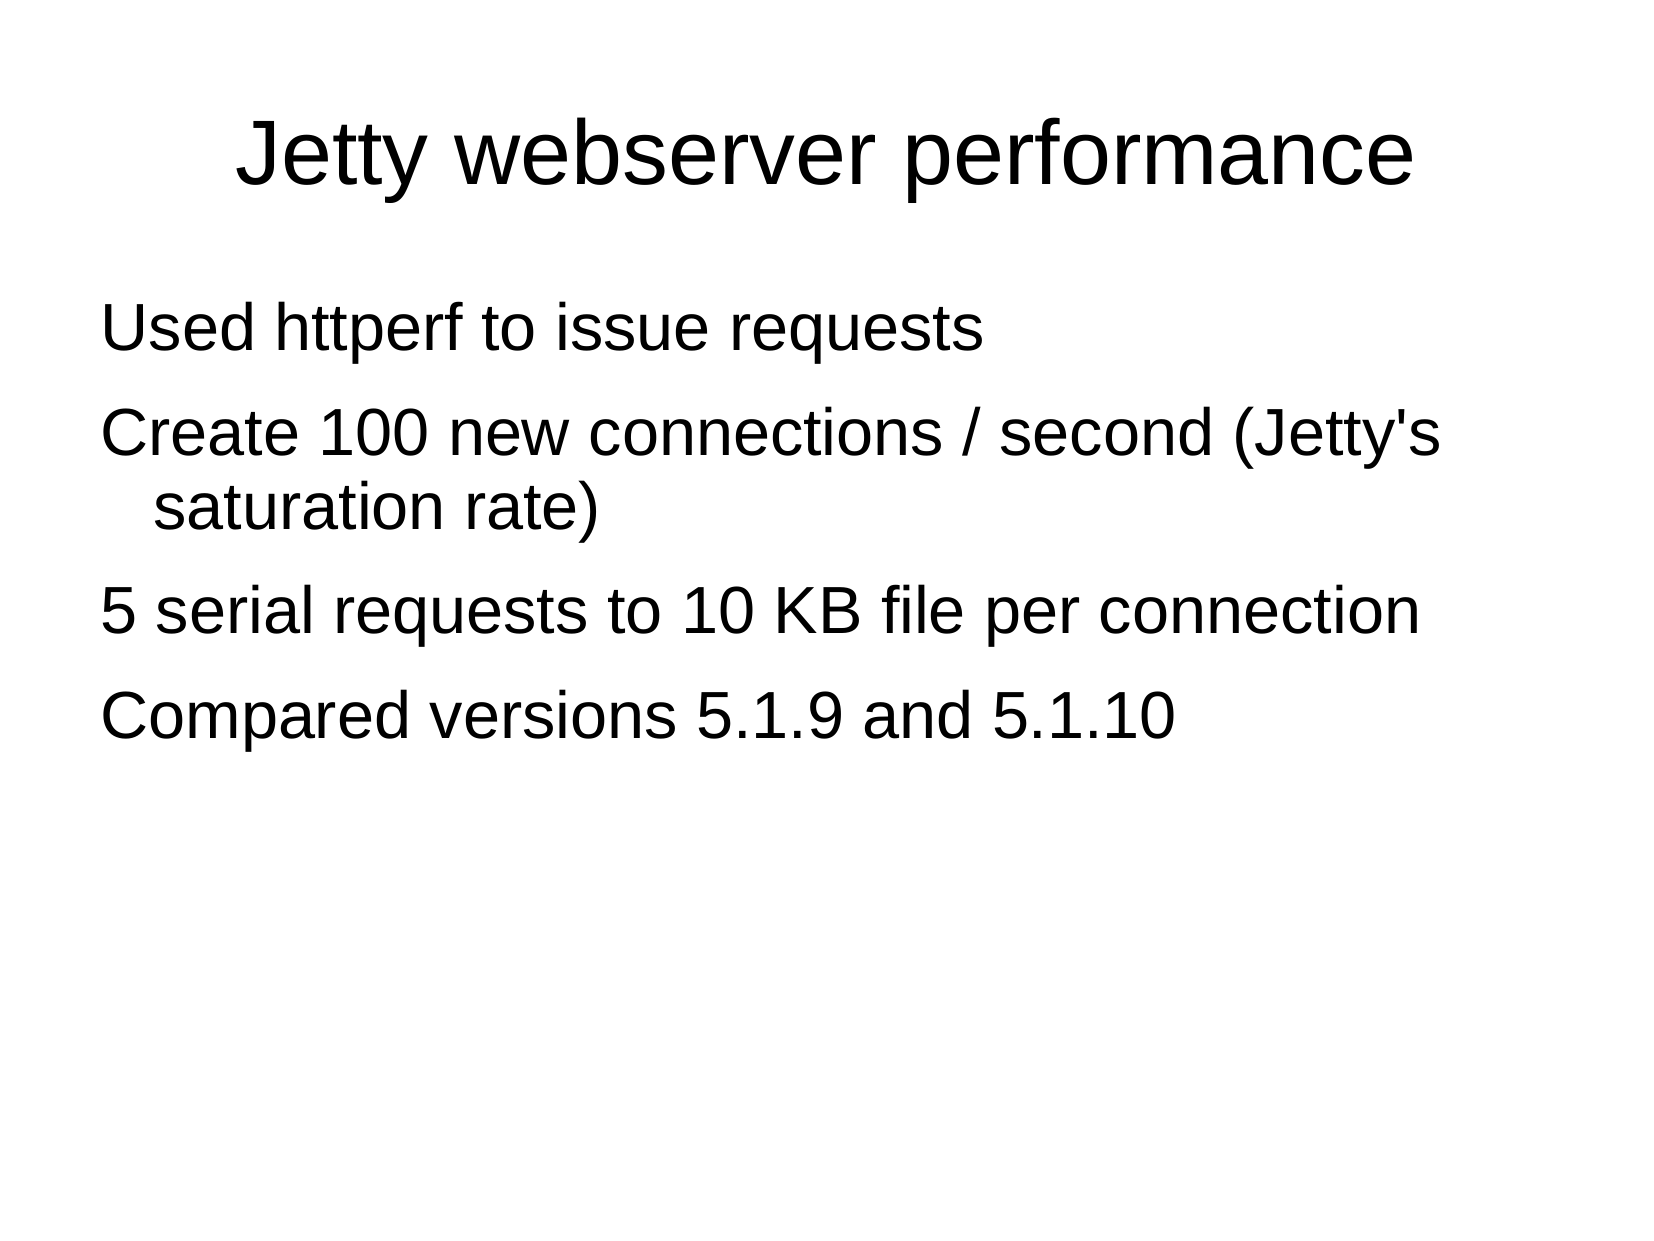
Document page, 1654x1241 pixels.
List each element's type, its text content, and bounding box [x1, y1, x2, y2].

list Used httperf to issue requests Create 100 new connections / second (Jetty's saturation rate) 5 serial requests to 10 KB file per connection Compared versions 5.1.9 and 5.1.10 [82, 290, 1571, 1094]
title Jetty webserver performance [82, 56, 1571, 250]
